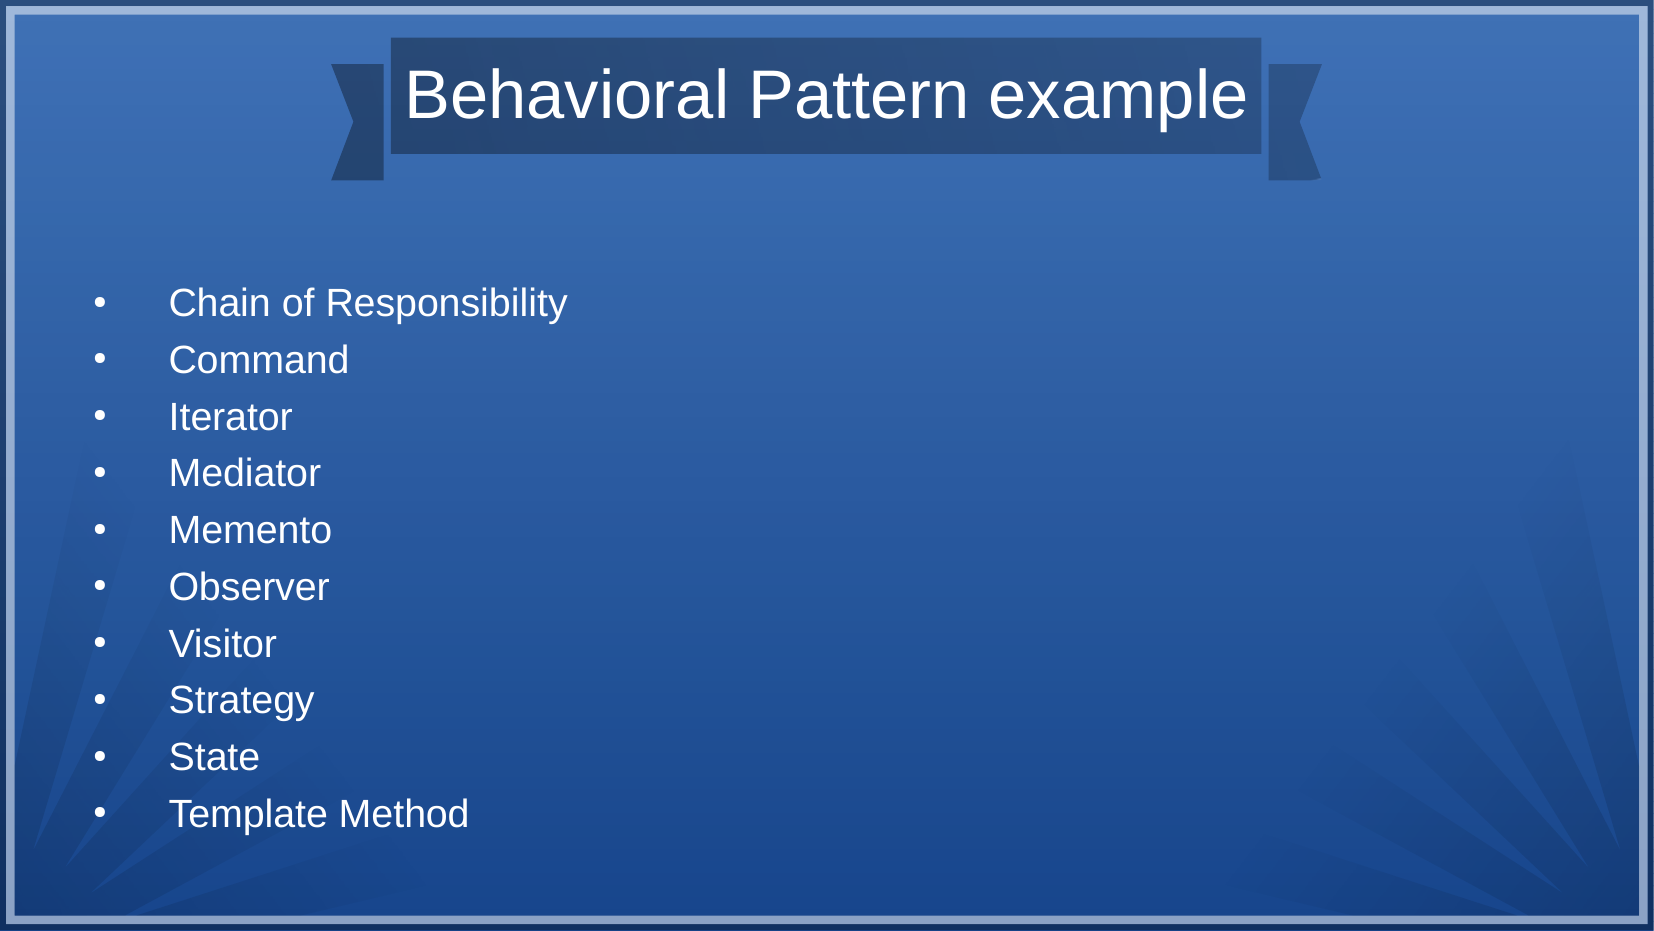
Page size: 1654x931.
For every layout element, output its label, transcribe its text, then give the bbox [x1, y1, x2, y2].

list Chain of Responsibility Command Iterator Mediator Memento Observer Visitor Strategy State Template Method [82, 224, 1571, 848]
title Behavioral Pattern example [389, 35, 1264, 154]
